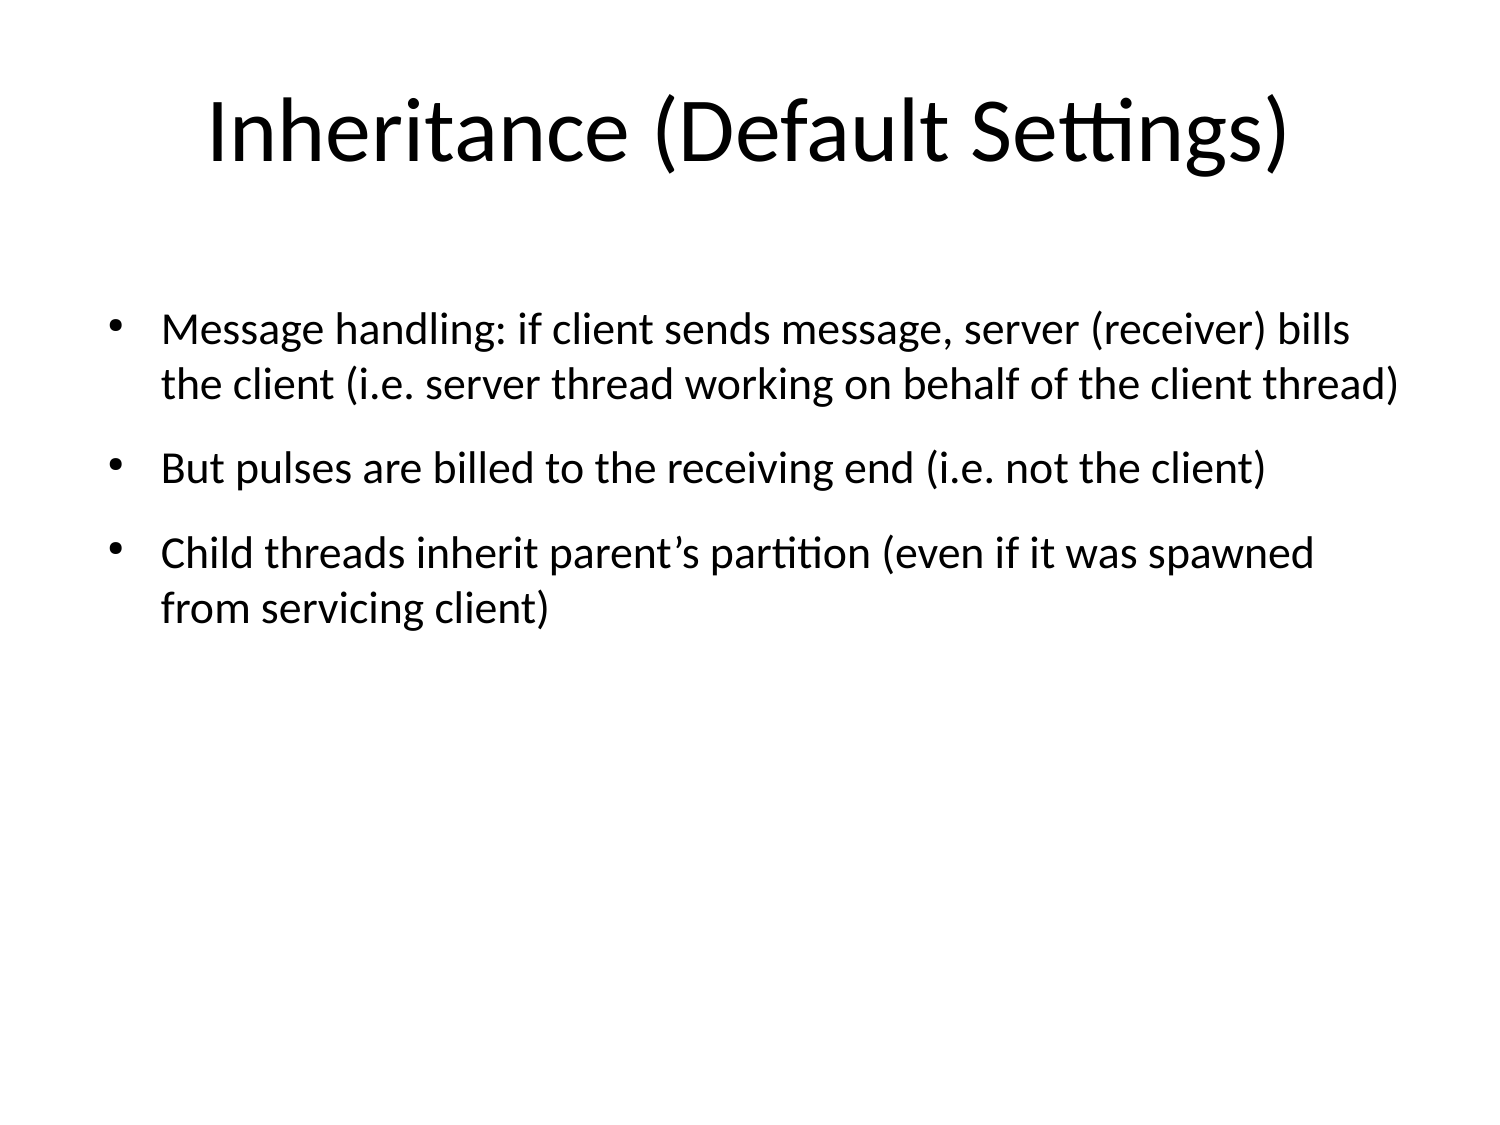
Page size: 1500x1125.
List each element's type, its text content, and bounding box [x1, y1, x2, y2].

list Message handling: if client sends message, server (receiver) bills the client (i.e. server thread working on behalf of the client thread) But pulses are billed to the receiving end (i.e. not the client) Child threads inherit parent’s partition (even if it was spawned from servicing client) [75, 291, 1426, 1034]
title Inheritance (Default Settings) [75, 45, 1425, 233]
